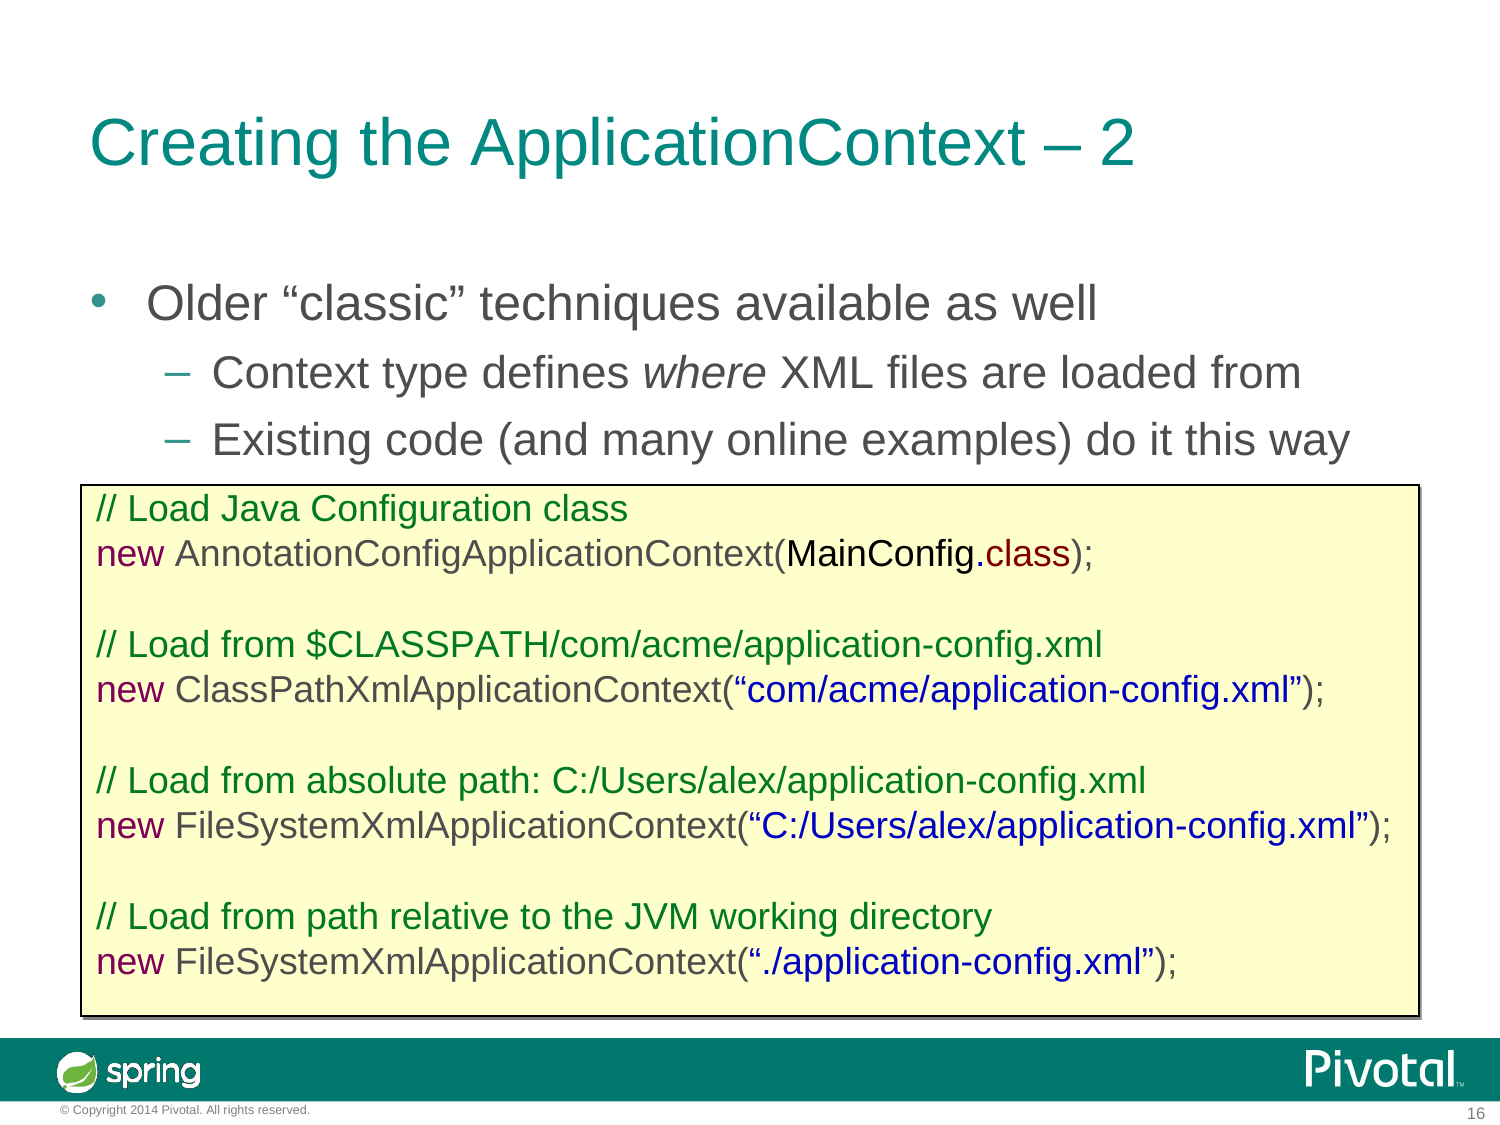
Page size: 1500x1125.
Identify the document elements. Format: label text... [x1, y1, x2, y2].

picture [32, 1041, 210, 1103]
list Older “classic” techniques available as well Context type defines where XML files are loaded from Existing code (and many online examples) do it this way [75, 262, 1426, 473]
picture [1306, 1050, 1464, 1087]
text_box // Load Java Configuration class new AnnotationConfigApplicationContext(MainConfig.class); // Load from $CLASSPATH/com/acme/application-config.xml new ClassPathXmlApplicationContext(“com/acme/application-config.xml”); // Load from absolute path: C:/Users/alex/application-config.xml new FileSystemXmlApplicationContext(“C:/Users/alex/application-config.xml”); // Load from path relative to the JVM working directory new FileSystemXmlApplicationContext(“./application-config.xml”); [81, 485, 1419, 1017]
title Creating the ApplicationContext – 2 [75, 45, 1426, 233]
